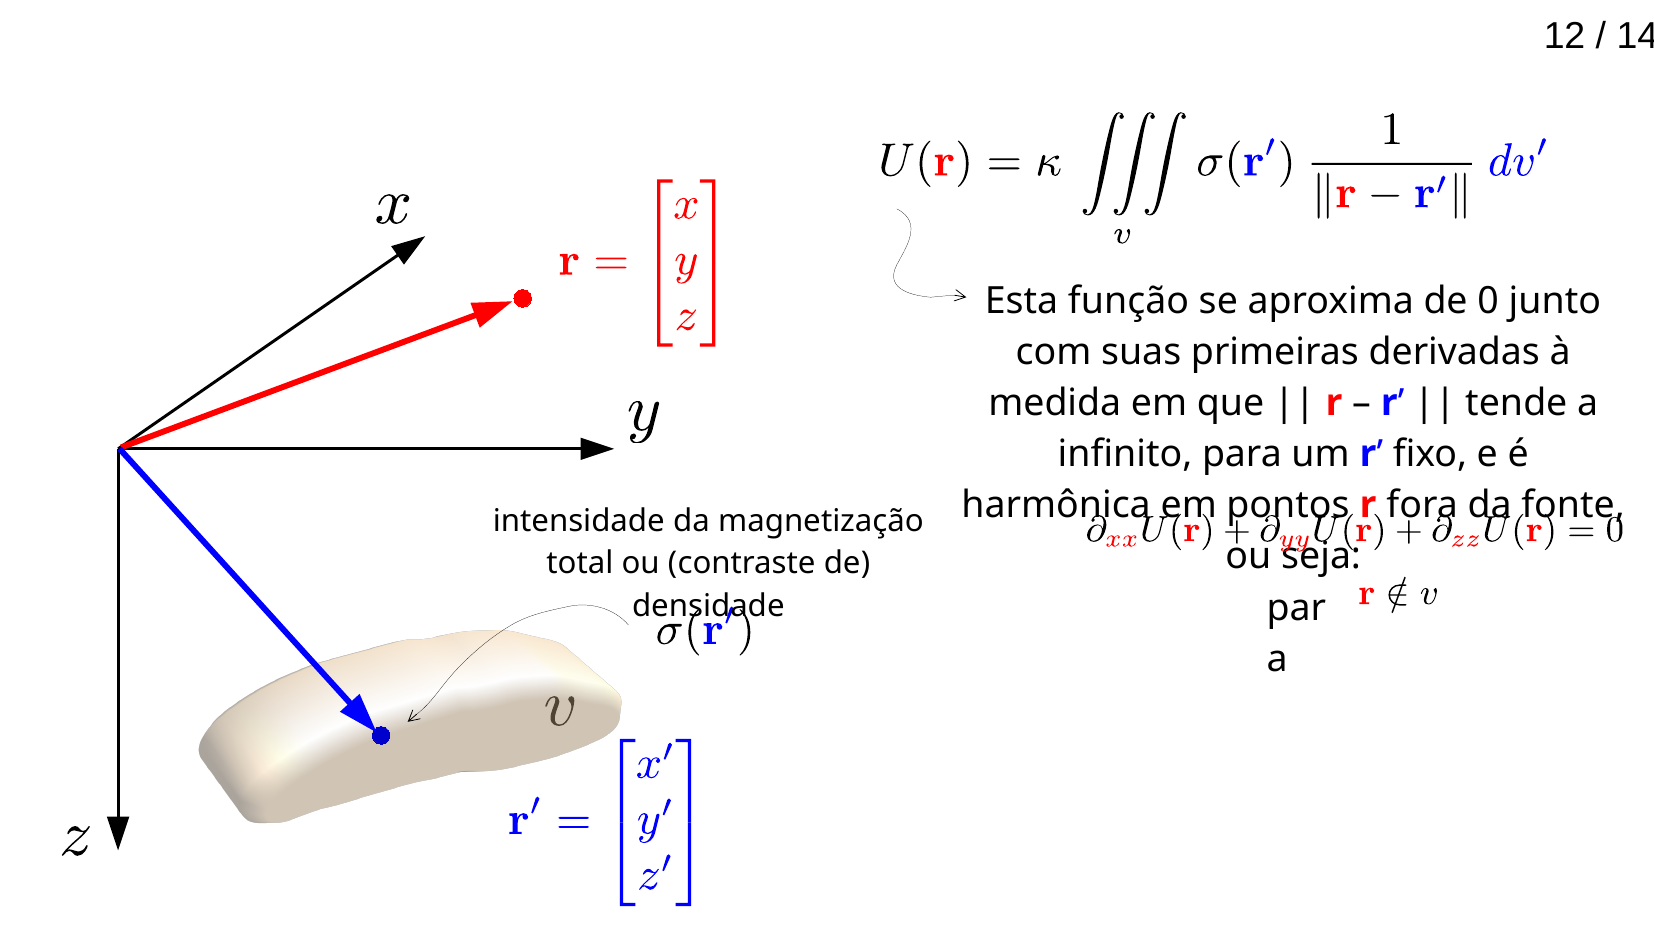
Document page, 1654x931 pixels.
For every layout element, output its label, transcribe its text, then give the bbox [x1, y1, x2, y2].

picture [505, 737, 709, 908]
picture [734, 609, 742, 614]
picture [716, 609, 725, 614]
picture [1357, 575, 1441, 615]
text_box para [1251, 572, 1357, 629]
text_box [372, 726, 390, 745]
text_box [513, 289, 532, 308]
picture [878, 112, 1547, 244]
picture [1085, 513, 1624, 552]
text_box <number> / 148 [1420, 0, 1654, 71]
picture [59, 826, 93, 856]
text_box Esta função se aproxima de 0 junto com suas primeiras derivadas à medida em que || r – r’ || tende a infinito, para um r’ fixo, e é harmônica em pontos r fora da fonte, ou seja: [944, 265, 1642, 373]
picture [626, 401, 662, 443]
text_box intensidade da magnetização total ou (contraste de) densidade [466, 490, 951, 609]
picture [655, 609, 755, 656]
picture [556, 177, 733, 349]
picture [374, 194, 413, 224]
